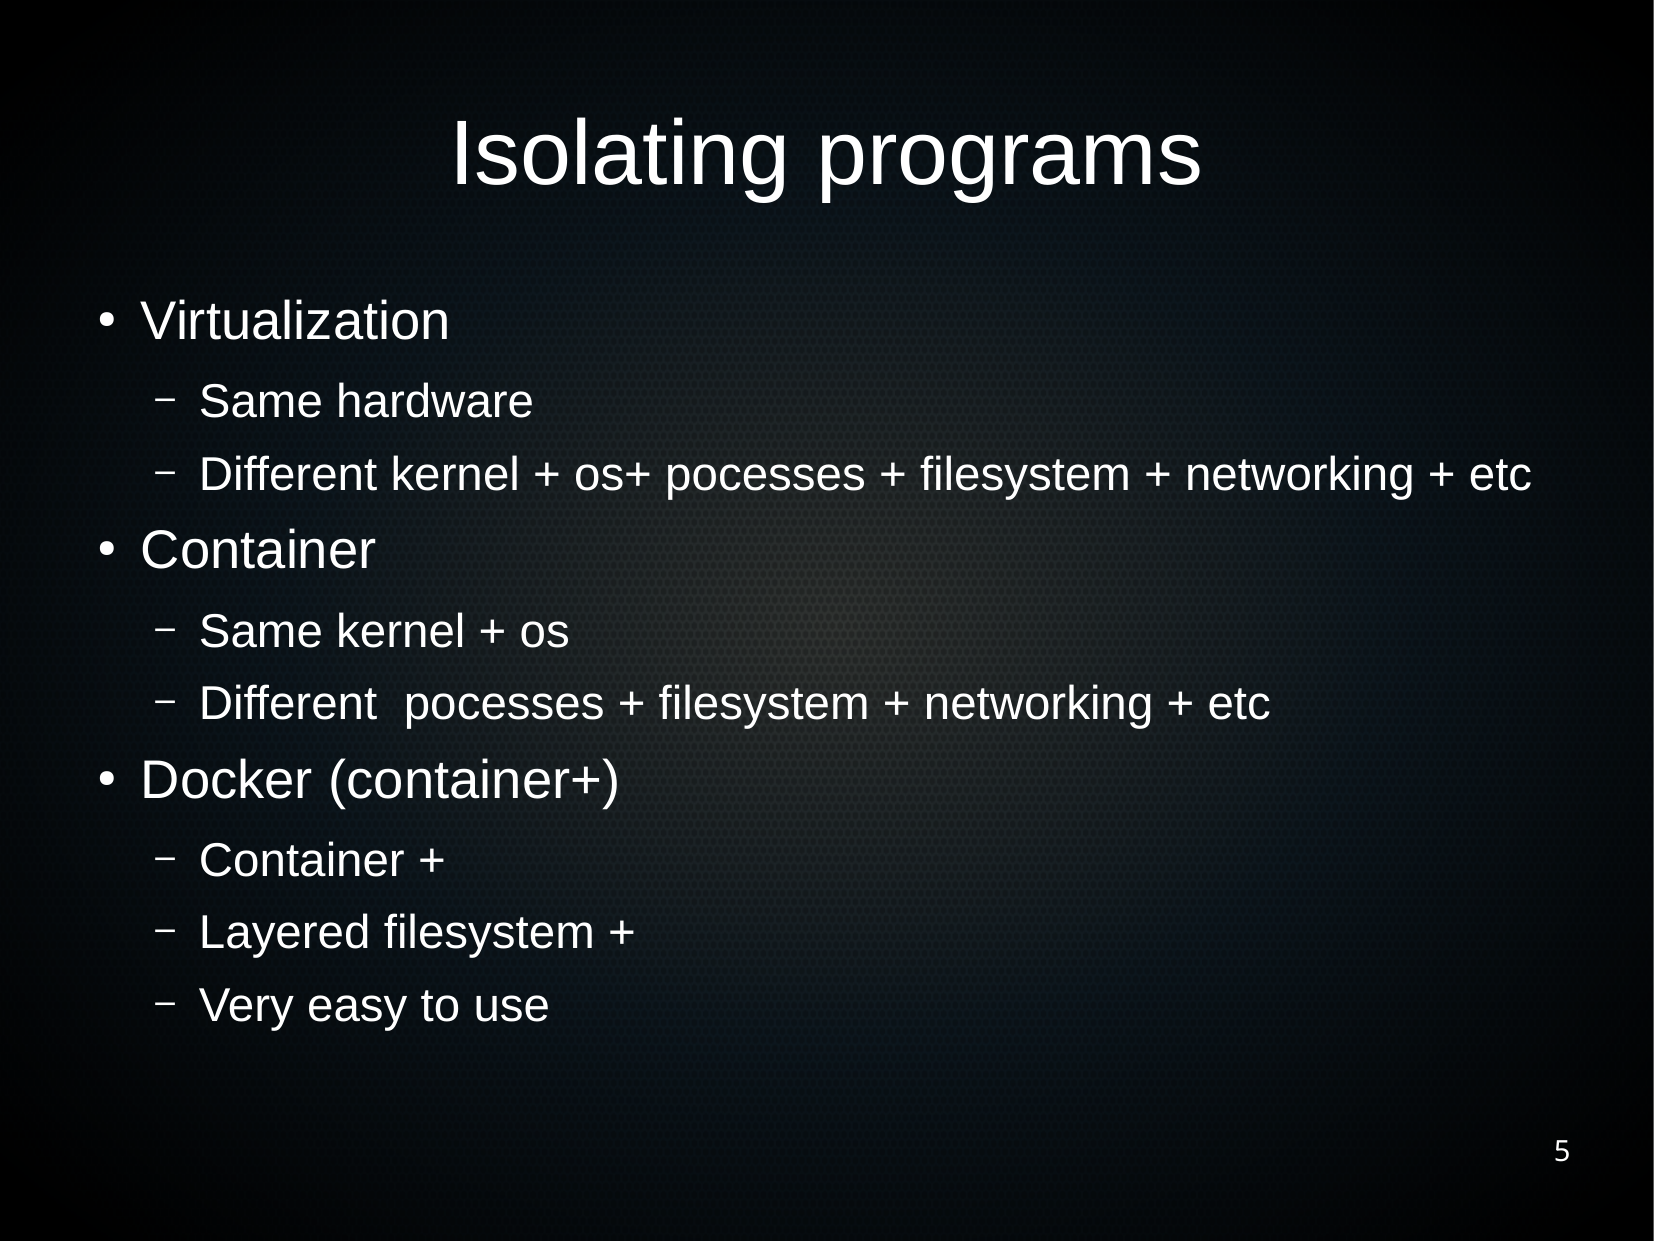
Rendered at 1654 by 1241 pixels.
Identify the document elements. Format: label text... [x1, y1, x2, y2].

title Isolating programs [82, 49, 1571, 257]
list Virtualization Same hardware Different kernel + os+ pocesses + filesystem + networking + etc Container Same kernel + os Different pocesses + filesystem + networking + etc Docker (container+) Container + Layered filesystem + Very easy to use [82, 290, 1538, 1074]
picture [0, 0, 1654, 1241]
